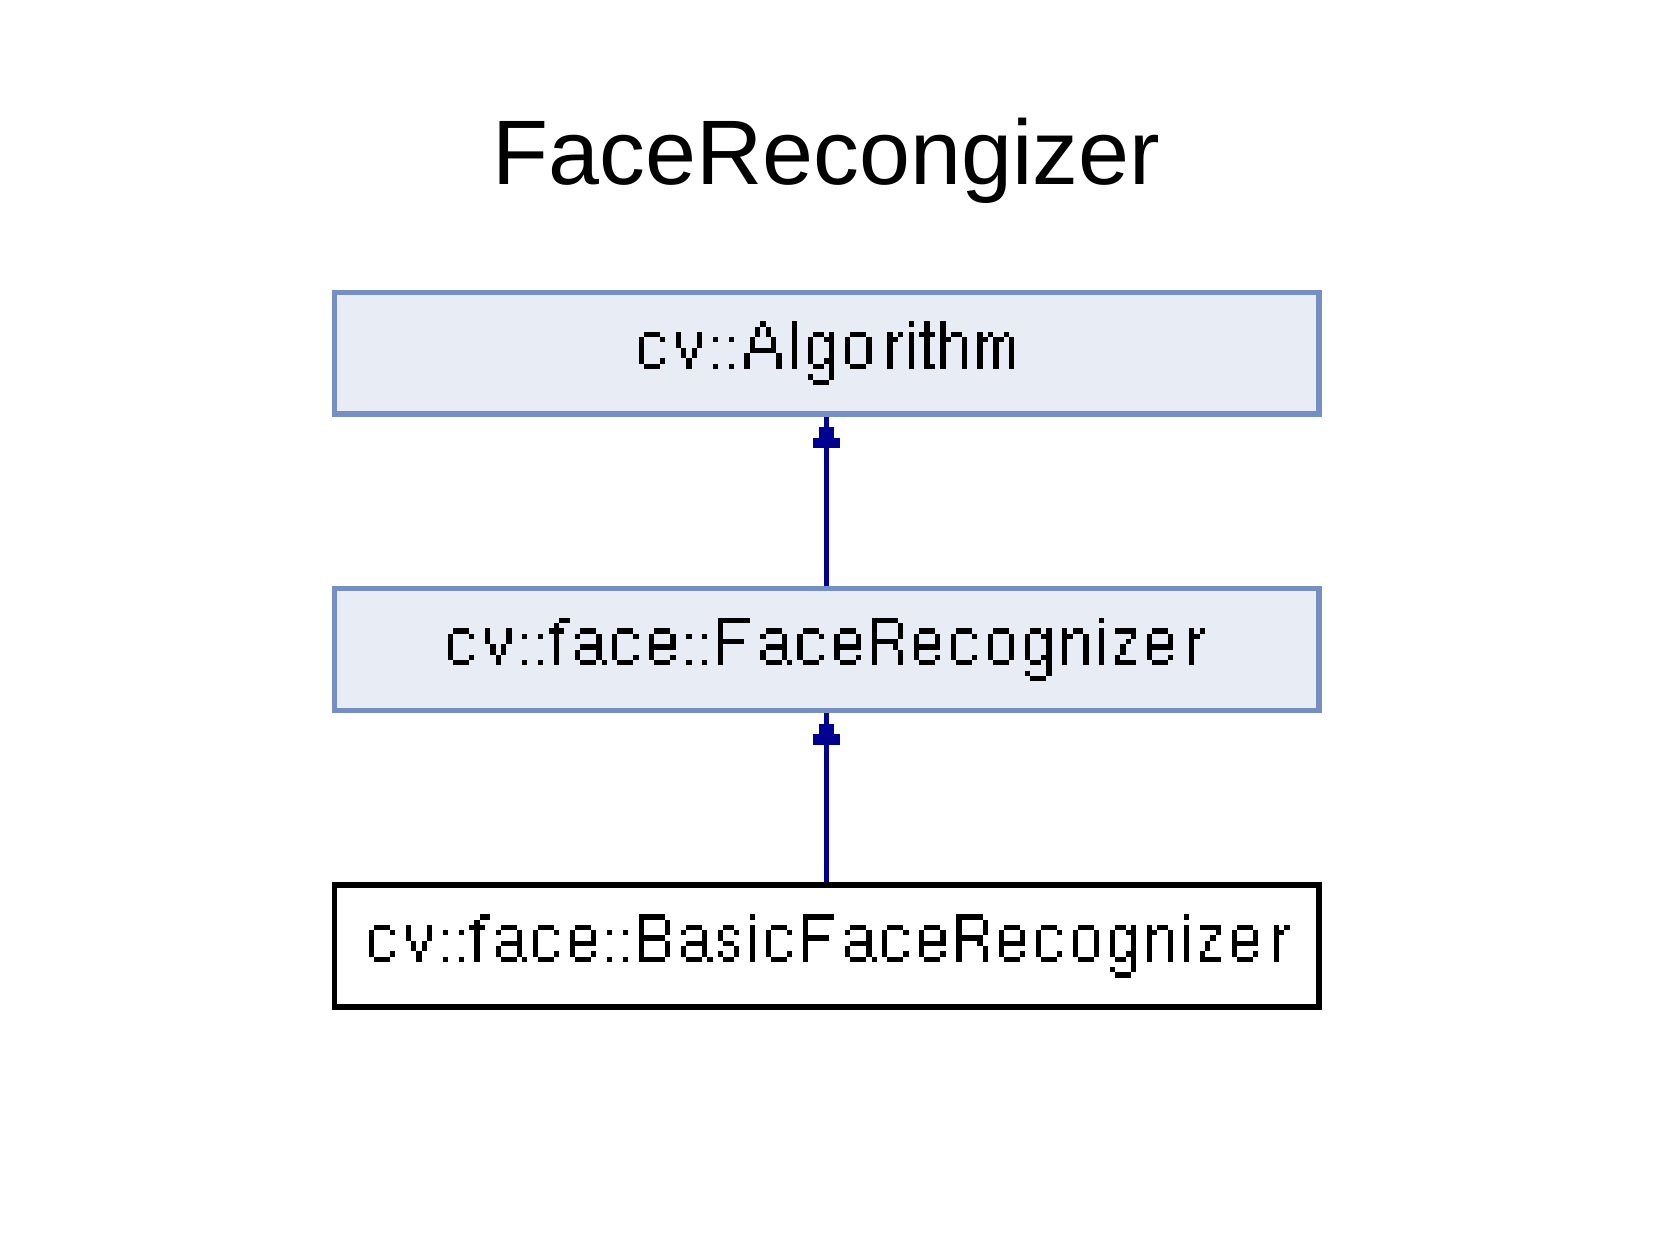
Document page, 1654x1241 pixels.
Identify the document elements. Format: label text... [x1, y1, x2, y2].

picture [332, 290, 1322, 1010]
title FaceRecongizer [82, 49, 1571, 257]
